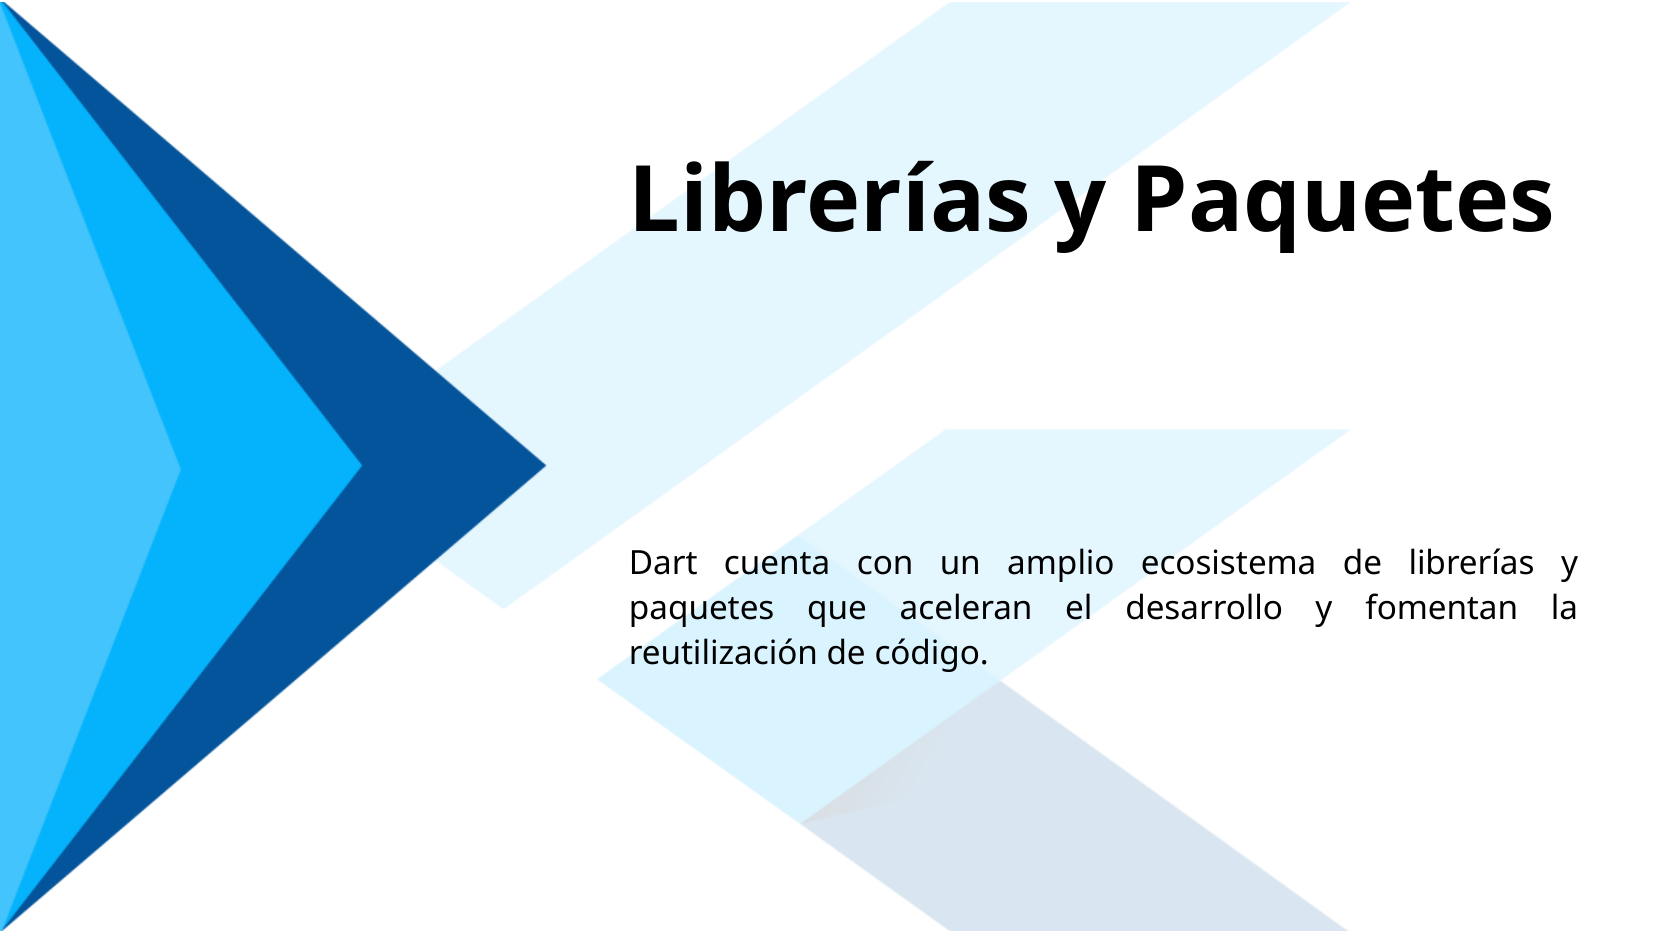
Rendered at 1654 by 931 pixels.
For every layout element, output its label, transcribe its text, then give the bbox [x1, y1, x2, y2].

text_box Librerías y Paquetes [614, 126, 1595, 402]
picture [0, 2, 1654, 931]
text_box Dart cuenta con un amplio ecosistema de librerías y paquetes que aceleran el desarrollo y fomentan la reutilización de código. [614, 531, 1595, 813]
